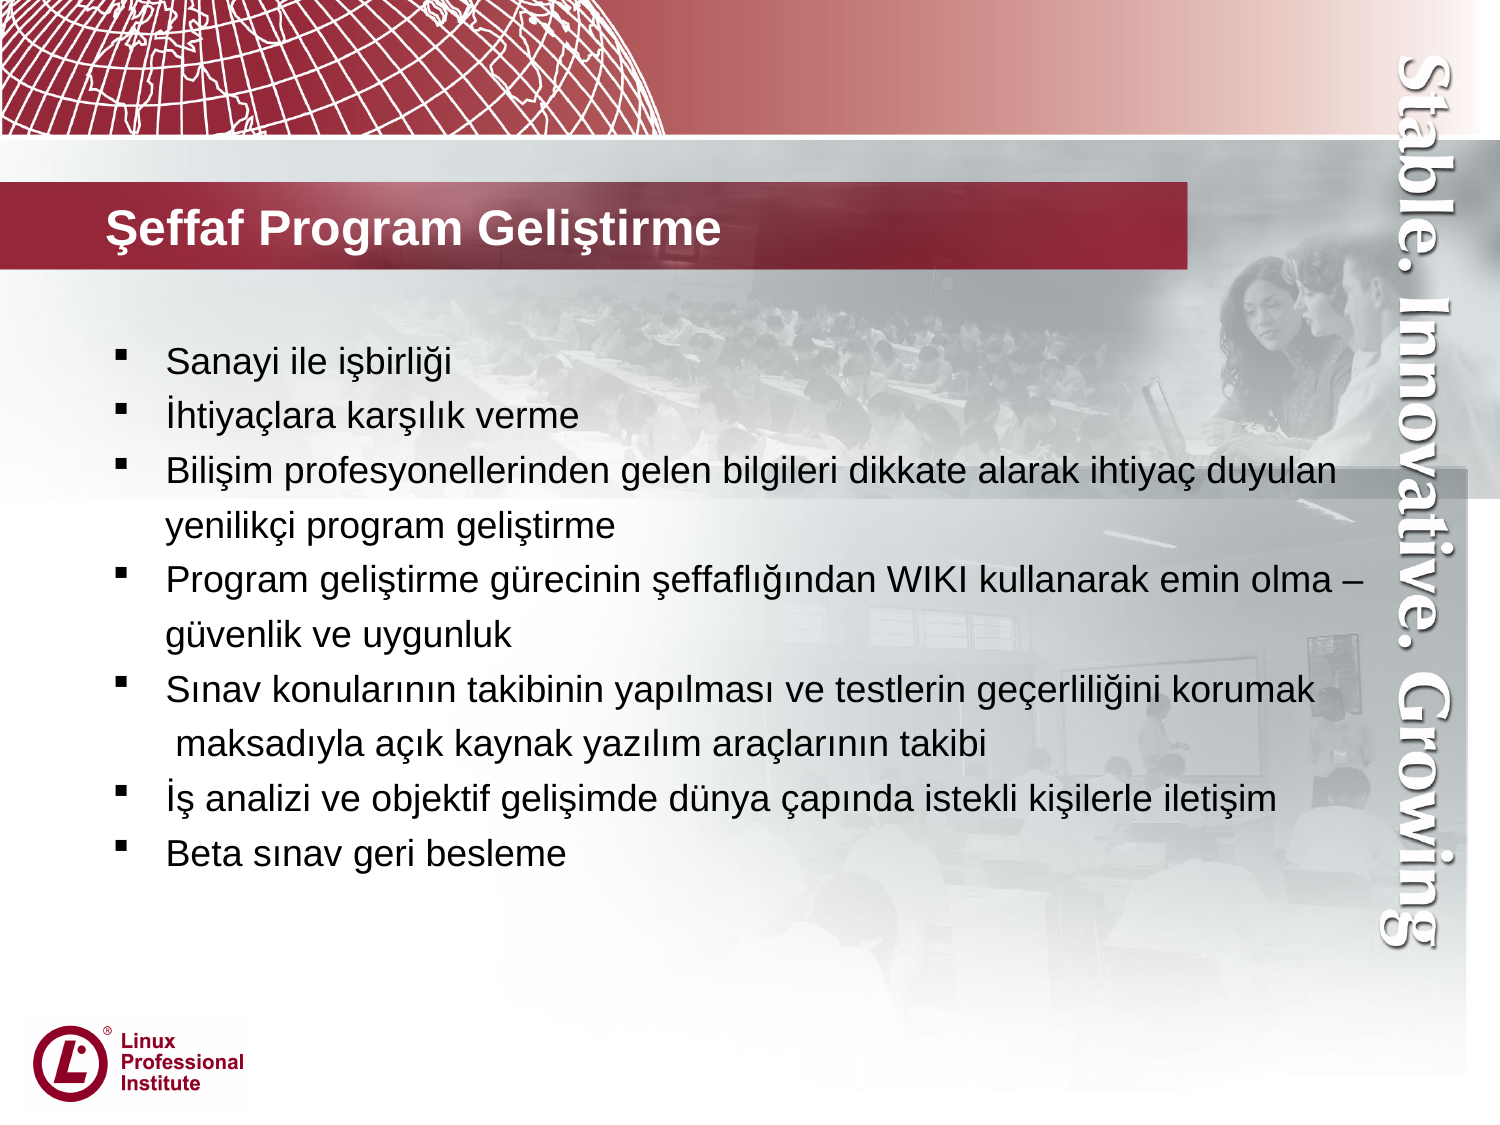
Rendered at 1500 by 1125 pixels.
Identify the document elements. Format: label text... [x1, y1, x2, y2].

text_box Şeffaf Program Geliştirme [105, 199, 1408, 264]
text_box Sanayi ile işbirliği İhtiyaçlara karşılık verme Bilişim profesyonellerinden gelen bilgileri dikkate alarak ihtiyaç duyulan yenilikçi program geliştirme Program geliştirme gürecinin şeffaflığından WIKI kullanarak emin olma – güvenlik ve uygunluk Sınav konularının takibinin yapılması ve testlerin geçerliliğini korumak maksadıyla açık kaynak yazılım araçlarının takibi İş analizi ve objektif gelişimde dünya çapında istekli kişilerle iletişim Beta sınav geri besleme [112, 345, 1376, 961]
picture [0, 0, 1500, 1113]
